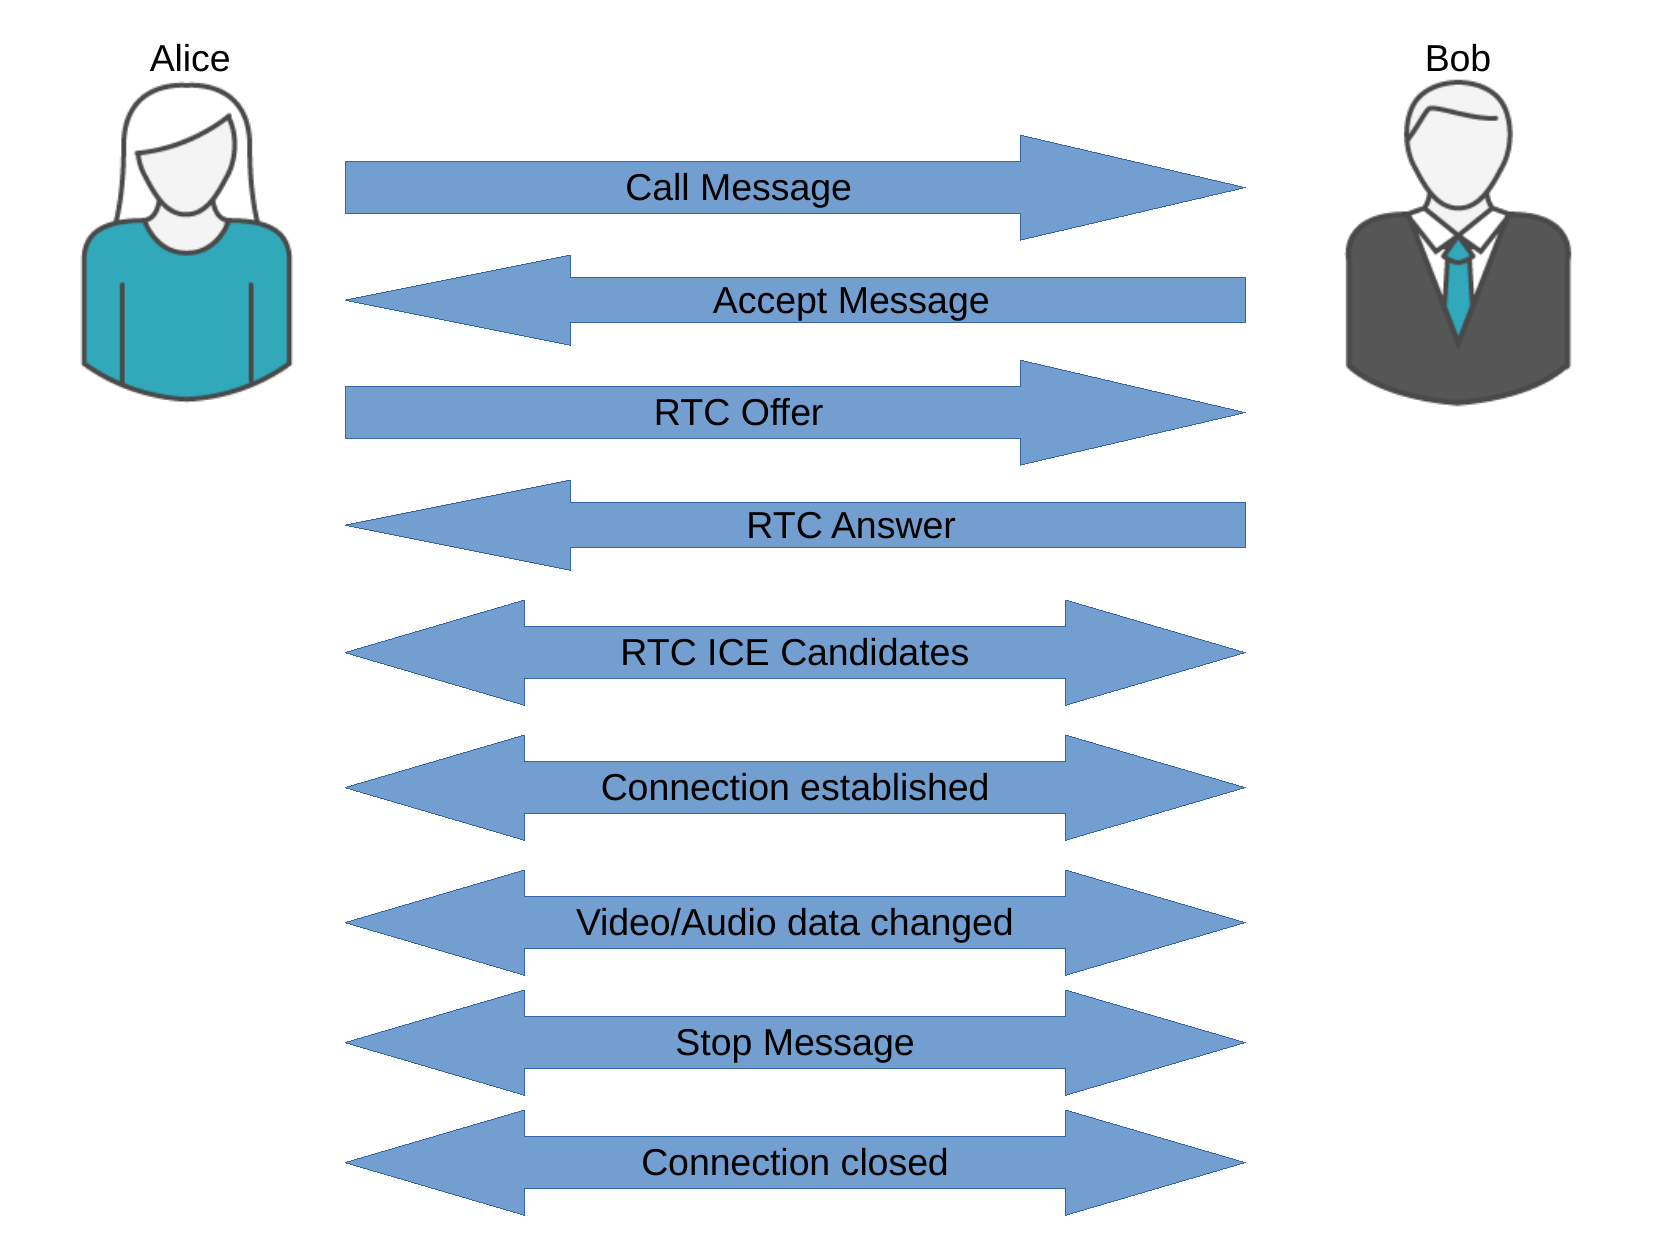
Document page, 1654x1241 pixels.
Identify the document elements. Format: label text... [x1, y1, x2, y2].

text_box Video/Audio data changed [345, 870, 1246, 976]
text_box Call Message [345, 135, 1246, 241]
picture [1340, 74, 1576, 411]
text_box RTC Answer [345, 480, 1246, 571]
text_box Bob [1410, 30, 1507, 87]
text_box RTC ICE Candidates [345, 600, 1246, 706]
text_box Alice [135, 30, 246, 87]
text_box Connection established [345, 735, 1246, 841]
text_box Stop Message [345, 990, 1246, 1096]
text_box Connection closed [345, 1110, 1246, 1216]
text_box RTC Offer [345, 360, 1246, 466]
text_box Accept Message [345, 255, 1246, 346]
picture [73, 74, 301, 411]
